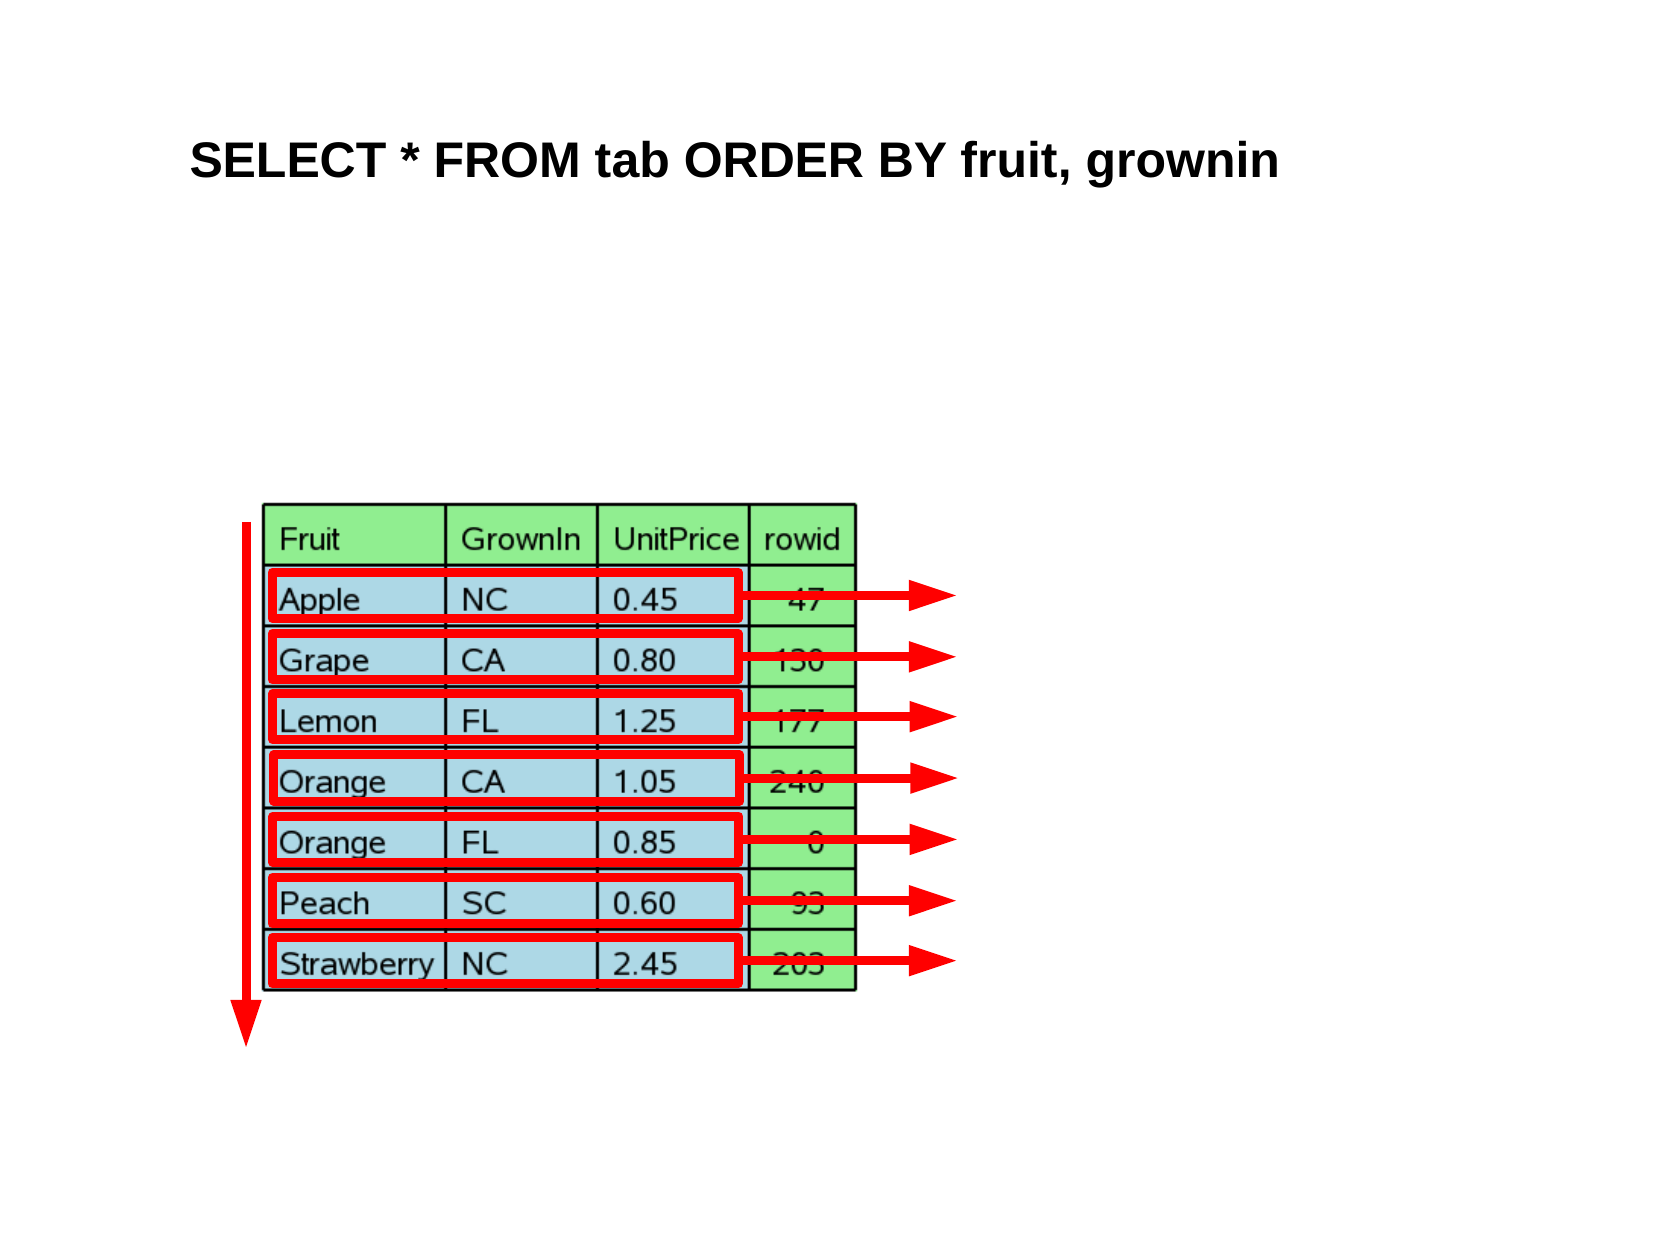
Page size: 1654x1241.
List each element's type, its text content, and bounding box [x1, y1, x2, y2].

picture [277, 942, 734, 979]
picture [278, 759, 735, 797]
picture [247, 488, 871, 1008]
text_box SELECT * FROM tab ORDER BY fruit, grownin [174, 124, 1296, 197]
picture [277, 882, 734, 919]
picture [277, 577, 734, 614]
picture [277, 698, 734, 735]
picture [277, 821, 734, 858]
picture [277, 638, 734, 675]
